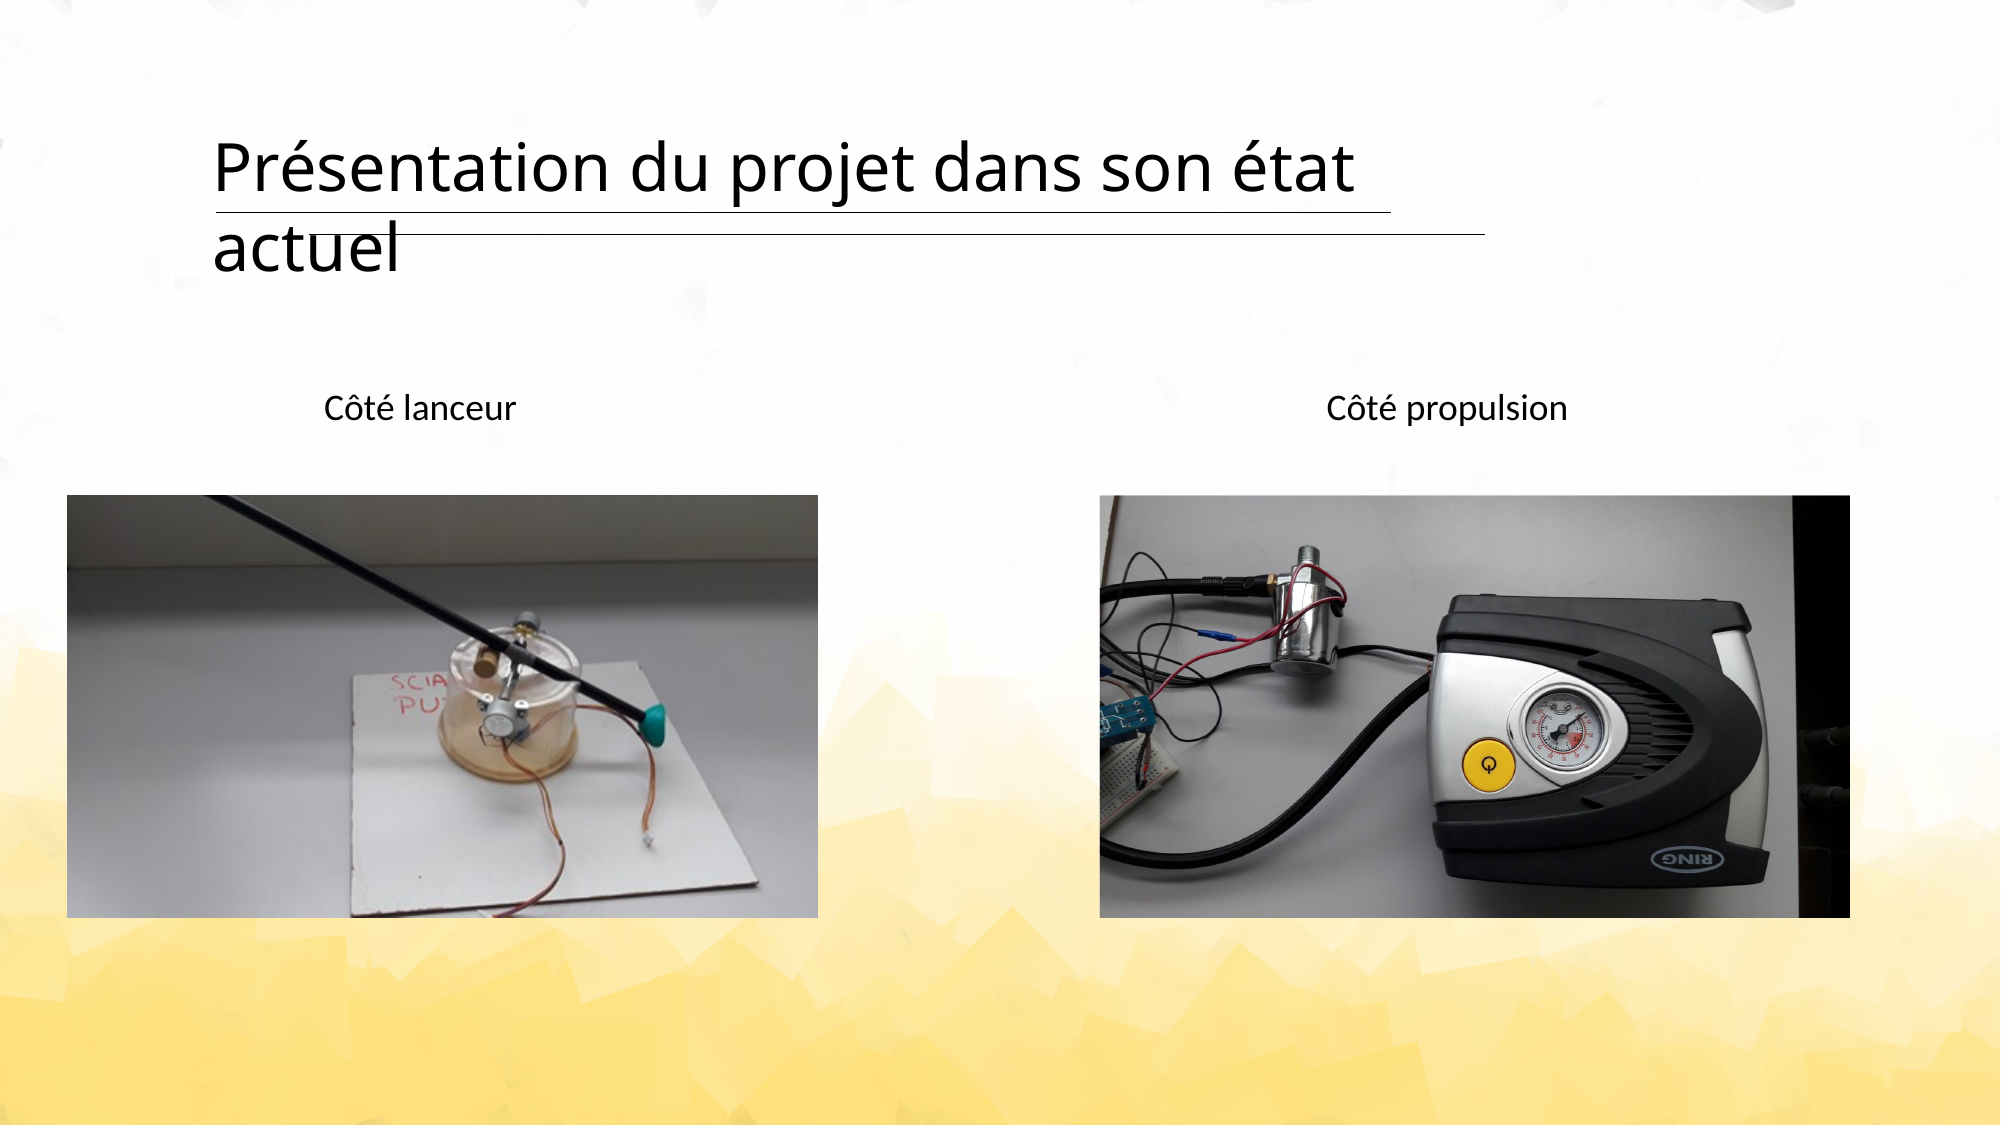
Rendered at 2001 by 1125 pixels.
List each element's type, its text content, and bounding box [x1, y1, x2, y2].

text_box Côté lanceur [309, 375, 773, 436]
picture [1099, 495, 1850, 918]
picture [67, 495, 818, 918]
text_box Côté propulsion [1311, 375, 1687, 437]
text_box Présentation du projet dans son état actuel [197, 117, 1569, 213]
